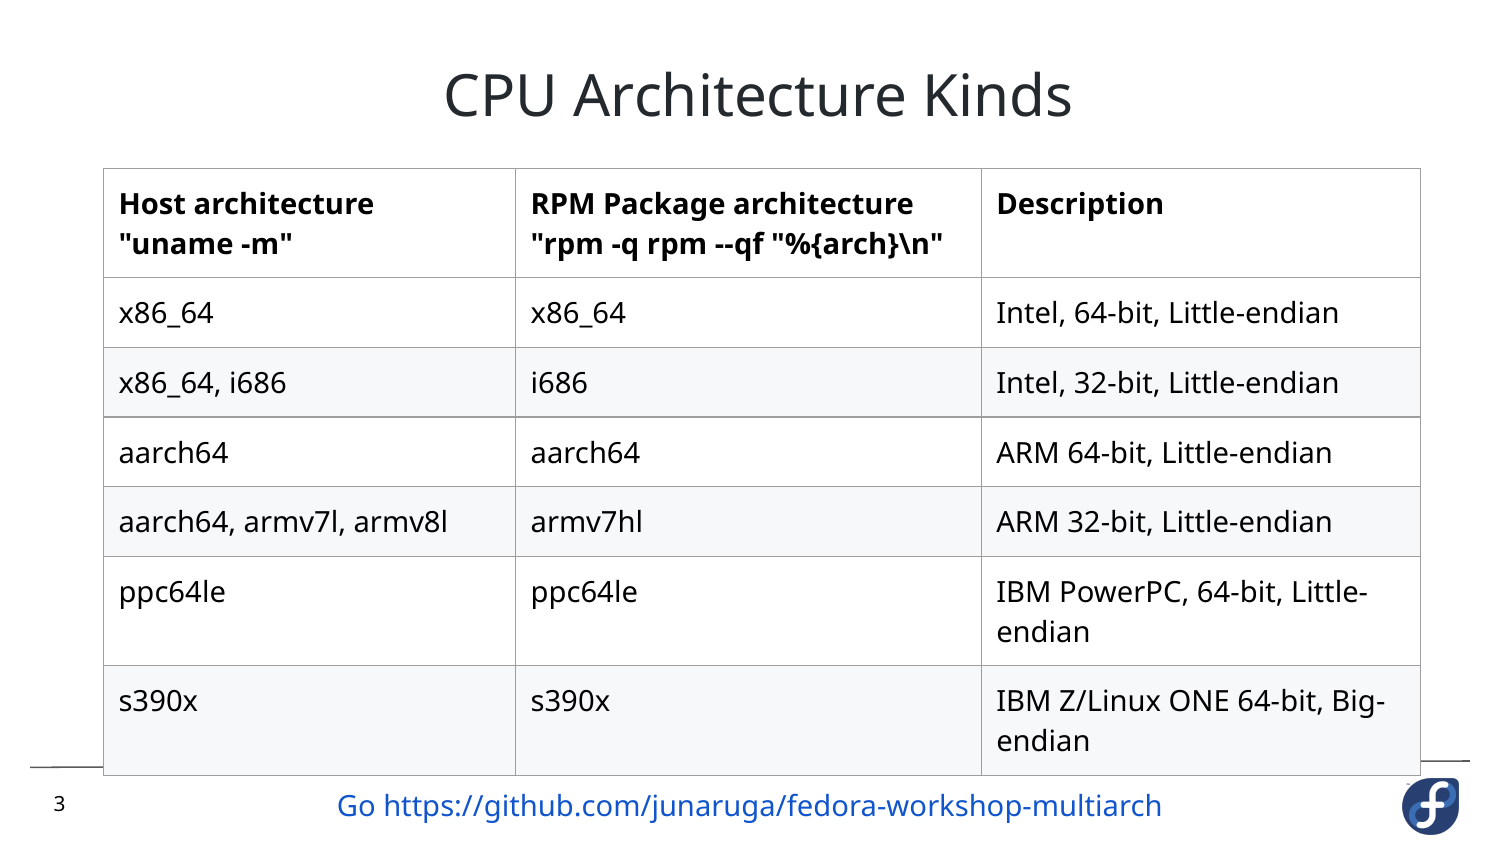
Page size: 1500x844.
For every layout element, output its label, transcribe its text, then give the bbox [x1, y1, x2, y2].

table_cell i686 [516, 348, 981, 416]
table_header Host architecture "uname -m" [104, 169, 515, 277]
table_header Description [982, 169, 1420, 277]
table_cell IBM PowerPC, 64-bit, Little-endian [982, 557, 1420, 665]
table_cell aarch64, armv7l, armv8l [104, 487, 515, 556]
table_cell Intel, 32-bit, Little-endian [982, 348, 1420, 416]
slide_number Go https://github.com/junaruga/fedora-workshop-multiarch [191, 776, 1309, 837]
table_cell ARM 32-bit, Little-endian [982, 487, 1420, 556]
table_cell aarch64 [516, 418, 981, 486]
table_header RPM Package architecture "rpm -q rpm --qf "%{arch}\n" [516, 169, 981, 277]
table_cell Intel, 64-bit, Little-endian [982, 278, 1420, 347]
table_cell ppc64le [516, 557, 981, 665]
table_cell armv7hl [516, 487, 981, 556]
table_cell x86_64, i686 [104, 348, 515, 416]
table_cell IBM Z/Linux ONE 64-bit, Big-endian [982, 666, 1420, 775]
table_cell x86_64 [104, 278, 515, 347]
slide_number 1 [38, 772, 104, 837]
table_cell ppc64le [104, 557, 515, 665]
table_cell s390x [516, 666, 981, 775]
table_cell x86_64 [516, 278, 981, 347]
table_cell s390x [104, 666, 515, 775]
title CPU Architecture Kinds [30, 43, 1488, 138]
picture [1402, 778, 1459, 835]
table_cell ARM 64-bit, Little-endian [982, 418, 1420, 486]
table_cell aarch64 [104, 418, 515, 486]
